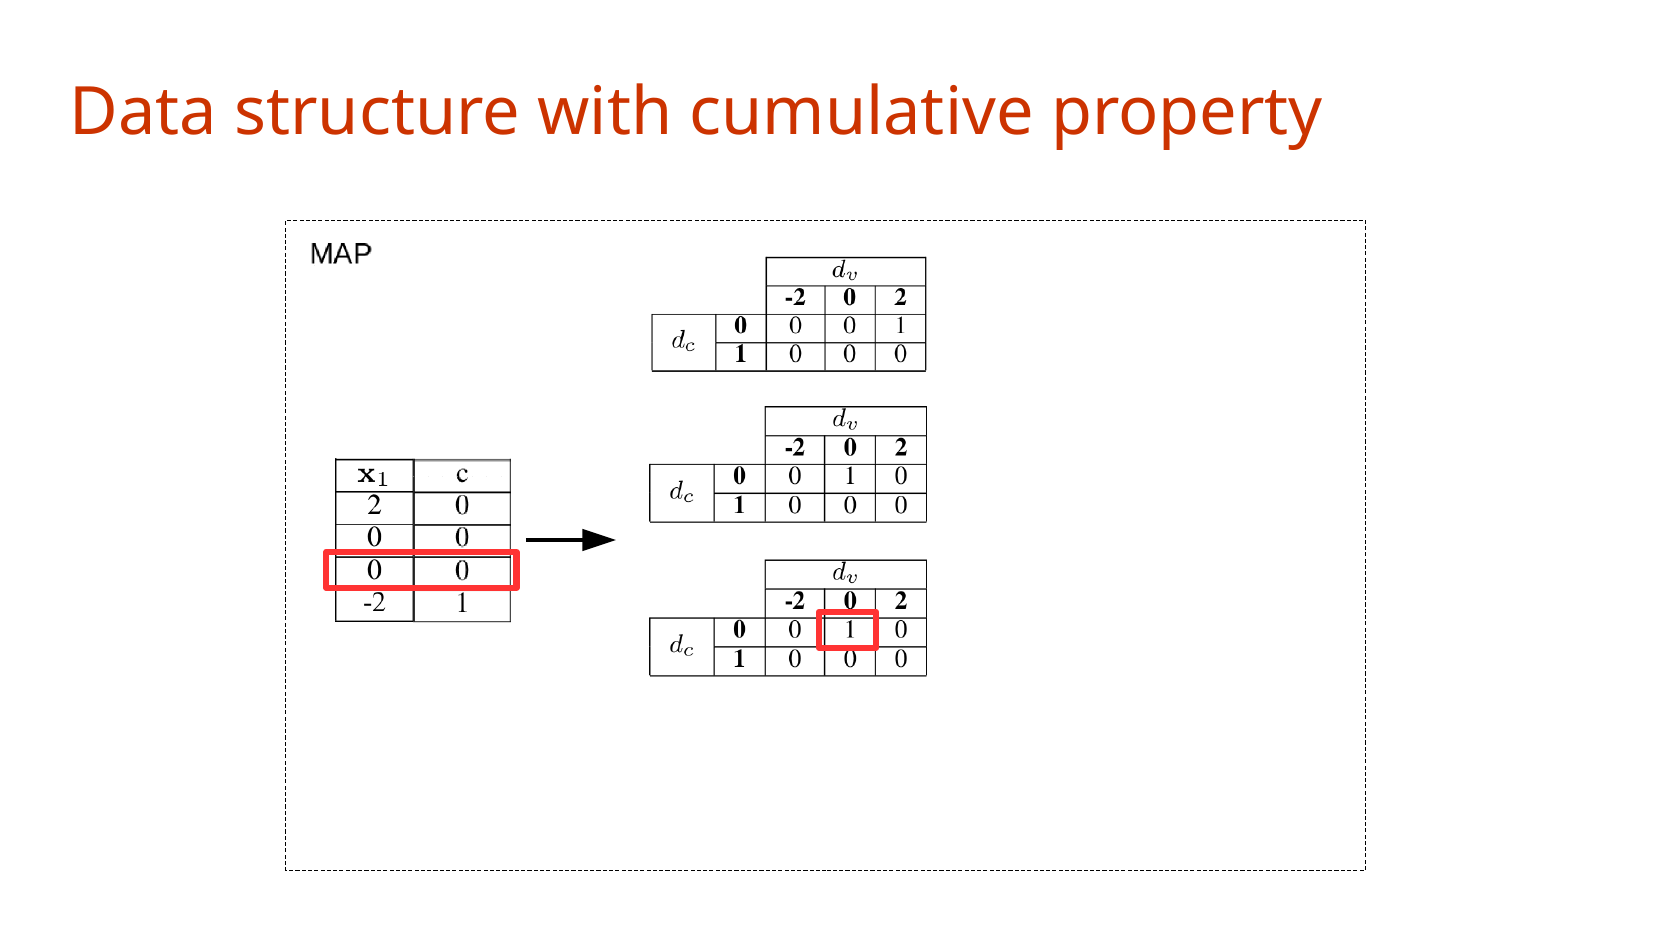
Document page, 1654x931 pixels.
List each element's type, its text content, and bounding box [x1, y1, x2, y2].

picture [335, 591, 511, 623]
picture [301, 235, 378, 271]
picture [647, 404, 928, 524]
picture [335, 458, 511, 549]
text_box [329, 555, 335, 585]
picture [648, 253, 930, 373]
text_box Data structure with cumulative property [54, 55, 1202, 152]
picture [647, 557, 928, 678]
text_box [234, 435, 335, 676]
picture [335, 555, 511, 585]
